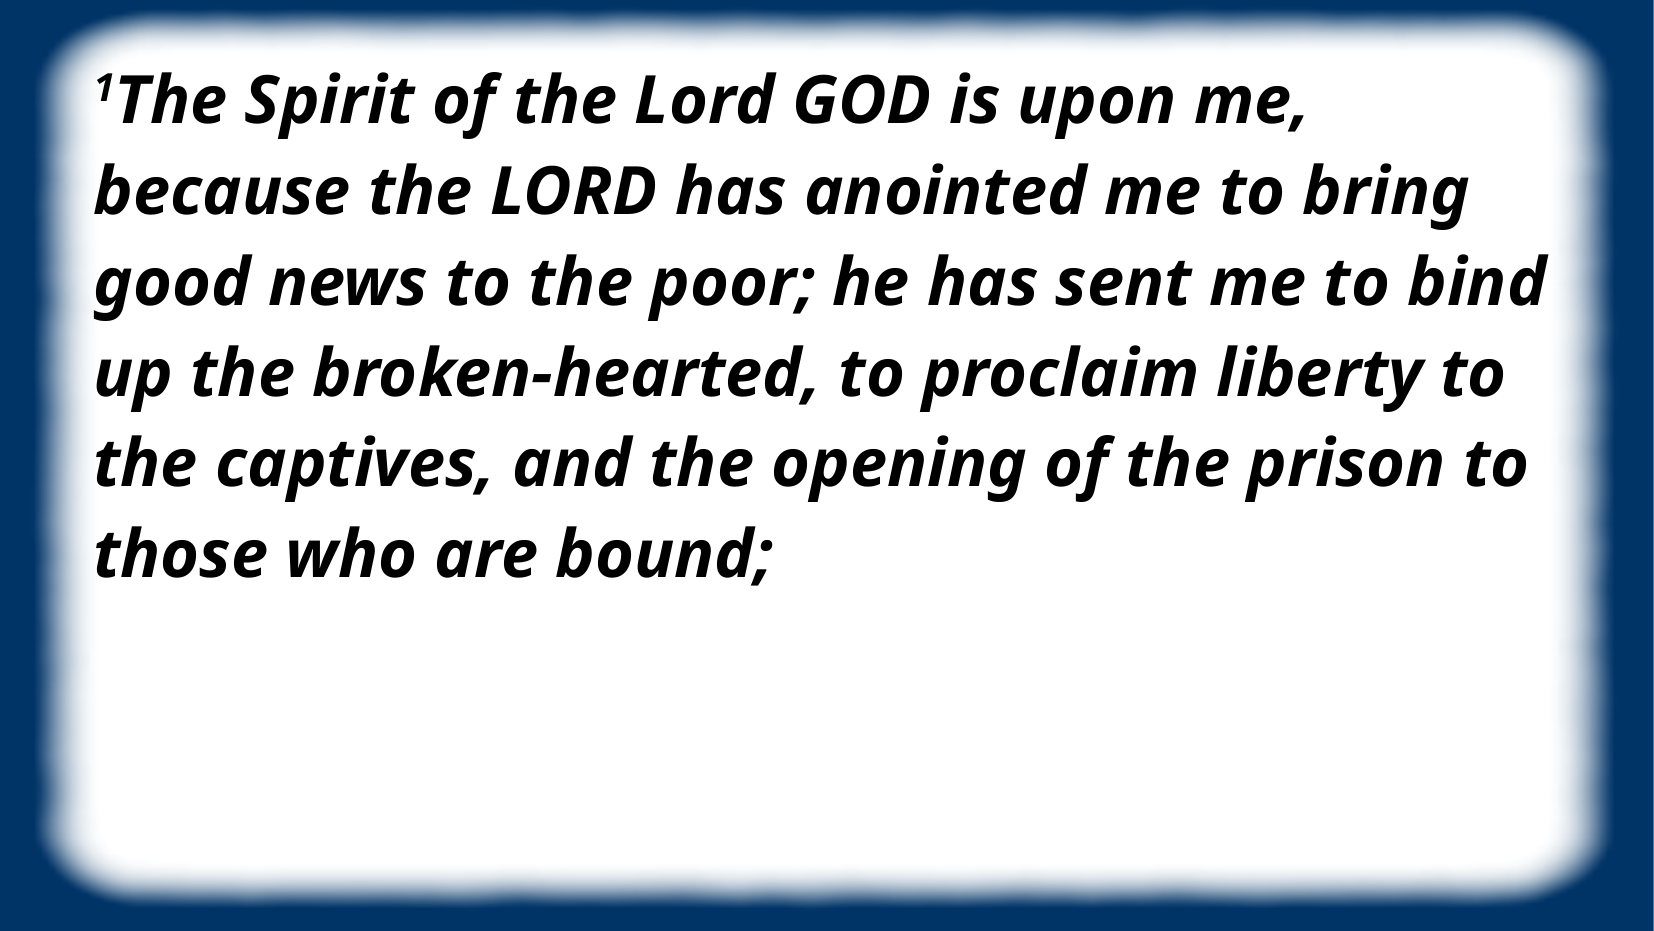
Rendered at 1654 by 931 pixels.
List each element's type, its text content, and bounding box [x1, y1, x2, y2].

text_box 1The Spirit of the Lord GOD is upon me, because the LORD has anointed me to bring good news to the poor; he has sent me to bind up the broken-hearted, to proclaim liberty to the captives, and the opening of the prison to those who are bound; [60, 45, 1591, 593]
picture [0, 0, 1654, 931]
